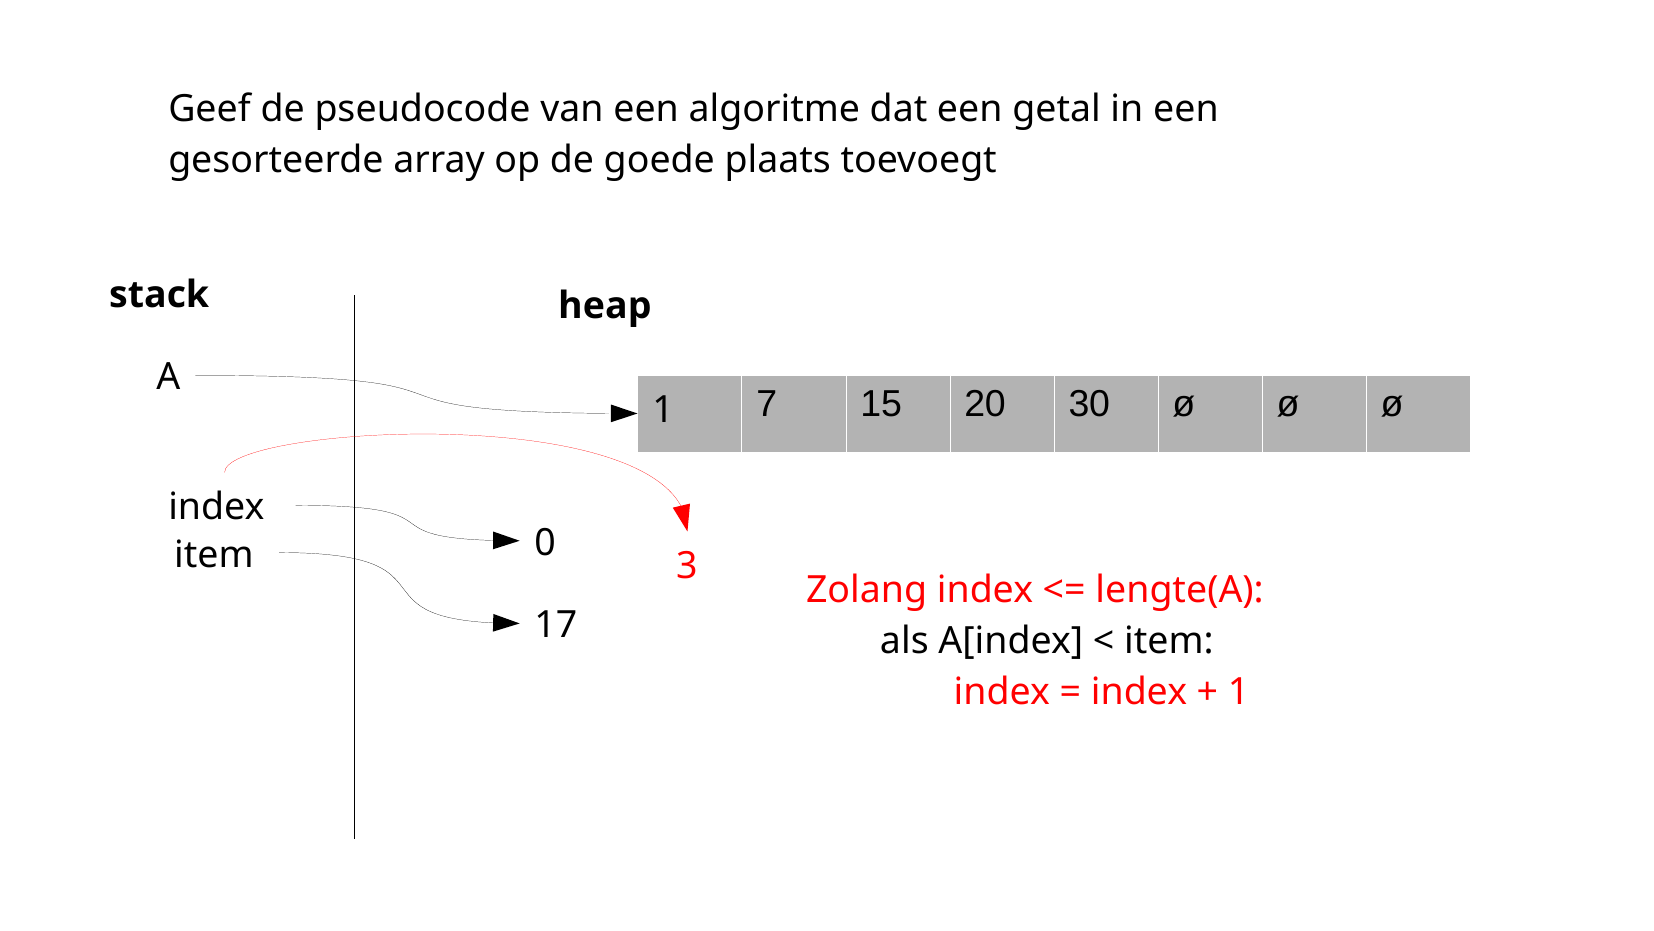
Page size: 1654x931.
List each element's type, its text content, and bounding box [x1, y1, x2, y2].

text_box Geef de pseudocode van een algoritme dat een getal in een gesorteerde array op de goede plaats toevoegt [153, 73, 1347, 220]
table_header 20 [951, 376, 1054, 452]
text_box index [153, 472, 296, 531]
text_box Zolang index <= lengte(A): als A[index] < item: index = index + 1 [791, 555, 1477, 701]
table_header ø [1263, 376, 1366, 452]
table_header 30 [1055, 376, 1158, 452]
text_box item [159, 531, 280, 579]
text_box 0 [519, 507, 572, 567]
table_header 15 [847, 376, 950, 452]
text_box heap [543, 271, 663, 331]
text_box stack [94, 259, 237, 319]
table_header 7 [742, 376, 846, 452]
text_box A [141, 342, 194, 401]
table_header ø [1367, 376, 1470, 452]
text_box 3 [661, 531, 714, 590]
text_box 17 [519, 590, 595, 649]
table_header ø [1159, 376, 1262, 452]
table_header 1 [638, 376, 741, 452]
